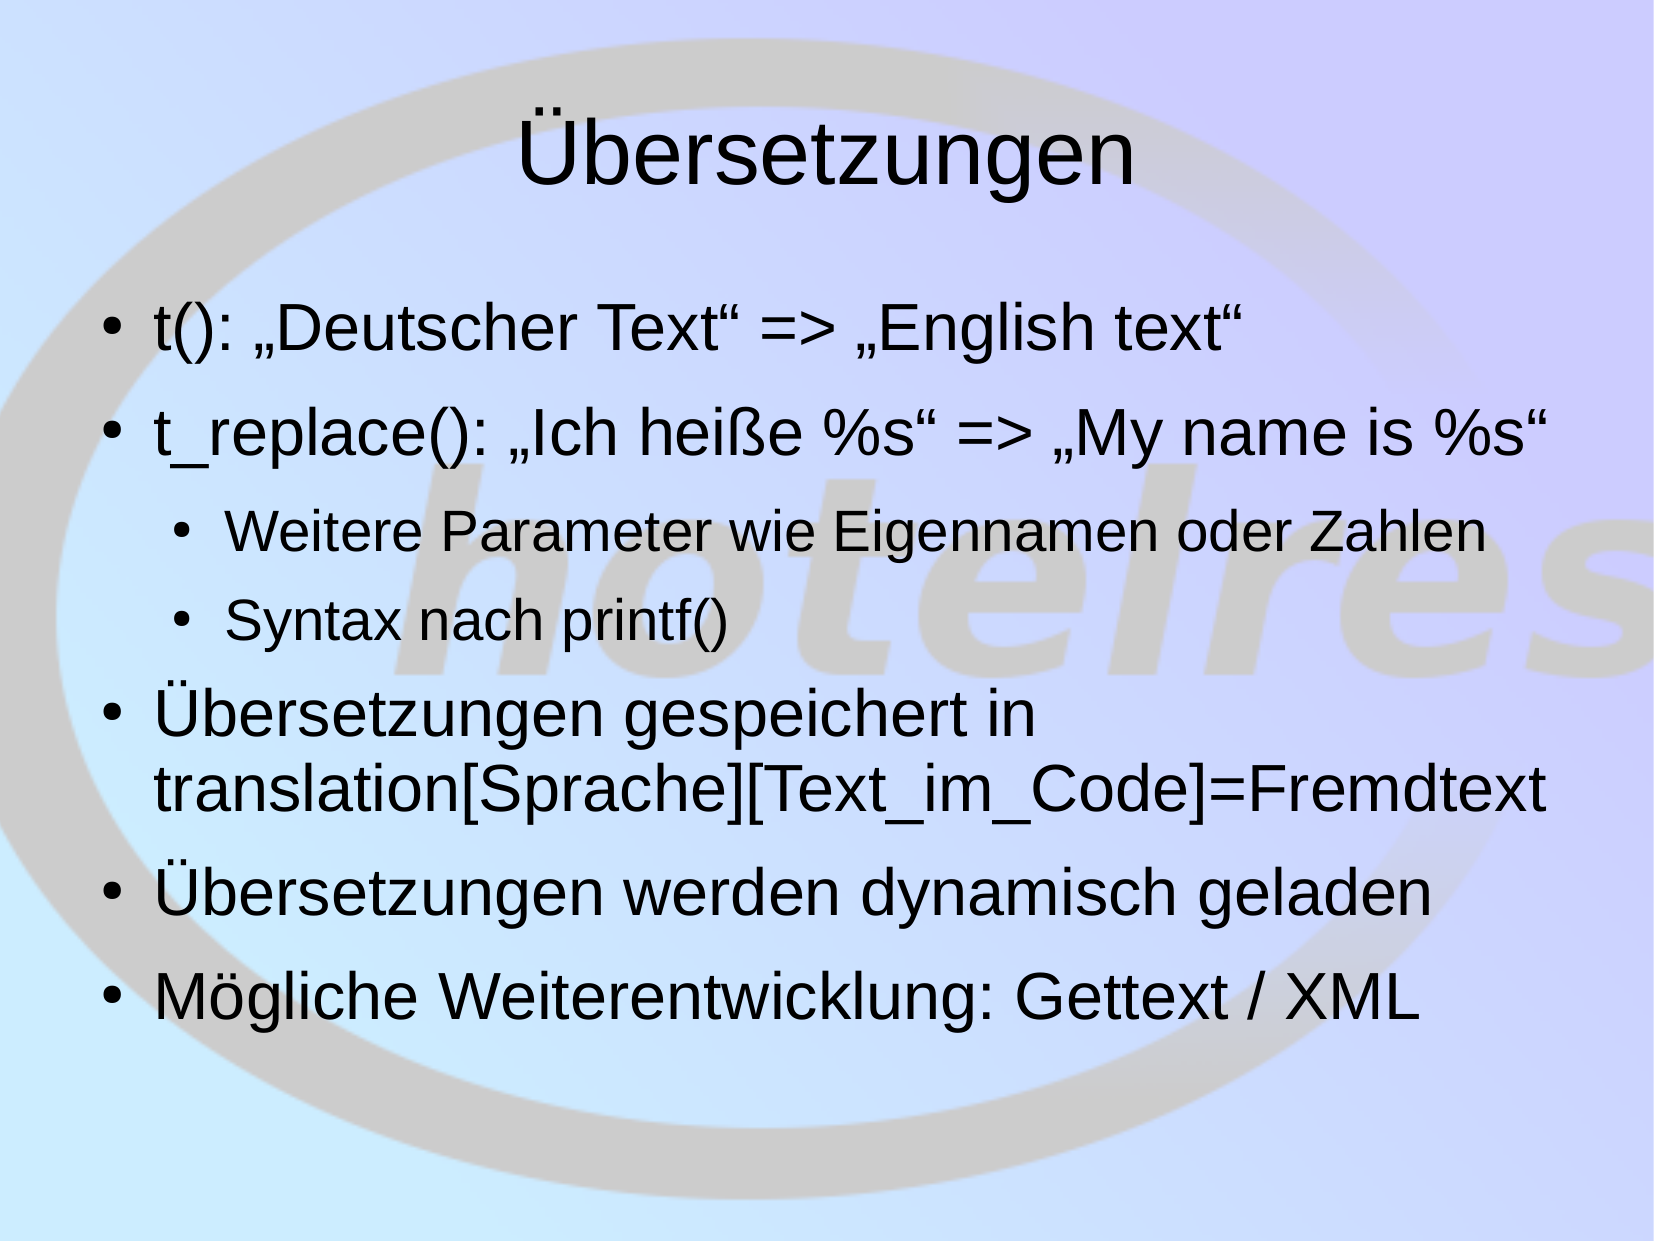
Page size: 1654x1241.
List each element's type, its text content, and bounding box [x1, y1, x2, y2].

picture [0, 0, 1654, 1241]
list t(): „Deutscher Text“ => „English text“ t_replace(): „Ich heiße %s“ => „My name is %s“ Weitere Parameter wie Eigennamen oder Zahlen Syntax nach printf() Übersetzungen gespeichert in translation[Sprache][Text_im_Code]=Fremdtext Übersetzungen werden dynamisch geladen Mögliche Weiterentwicklung: Gettext / XML [82, 290, 1571, 1109]
title Übersetzungen [82, 56, 1571, 250]
